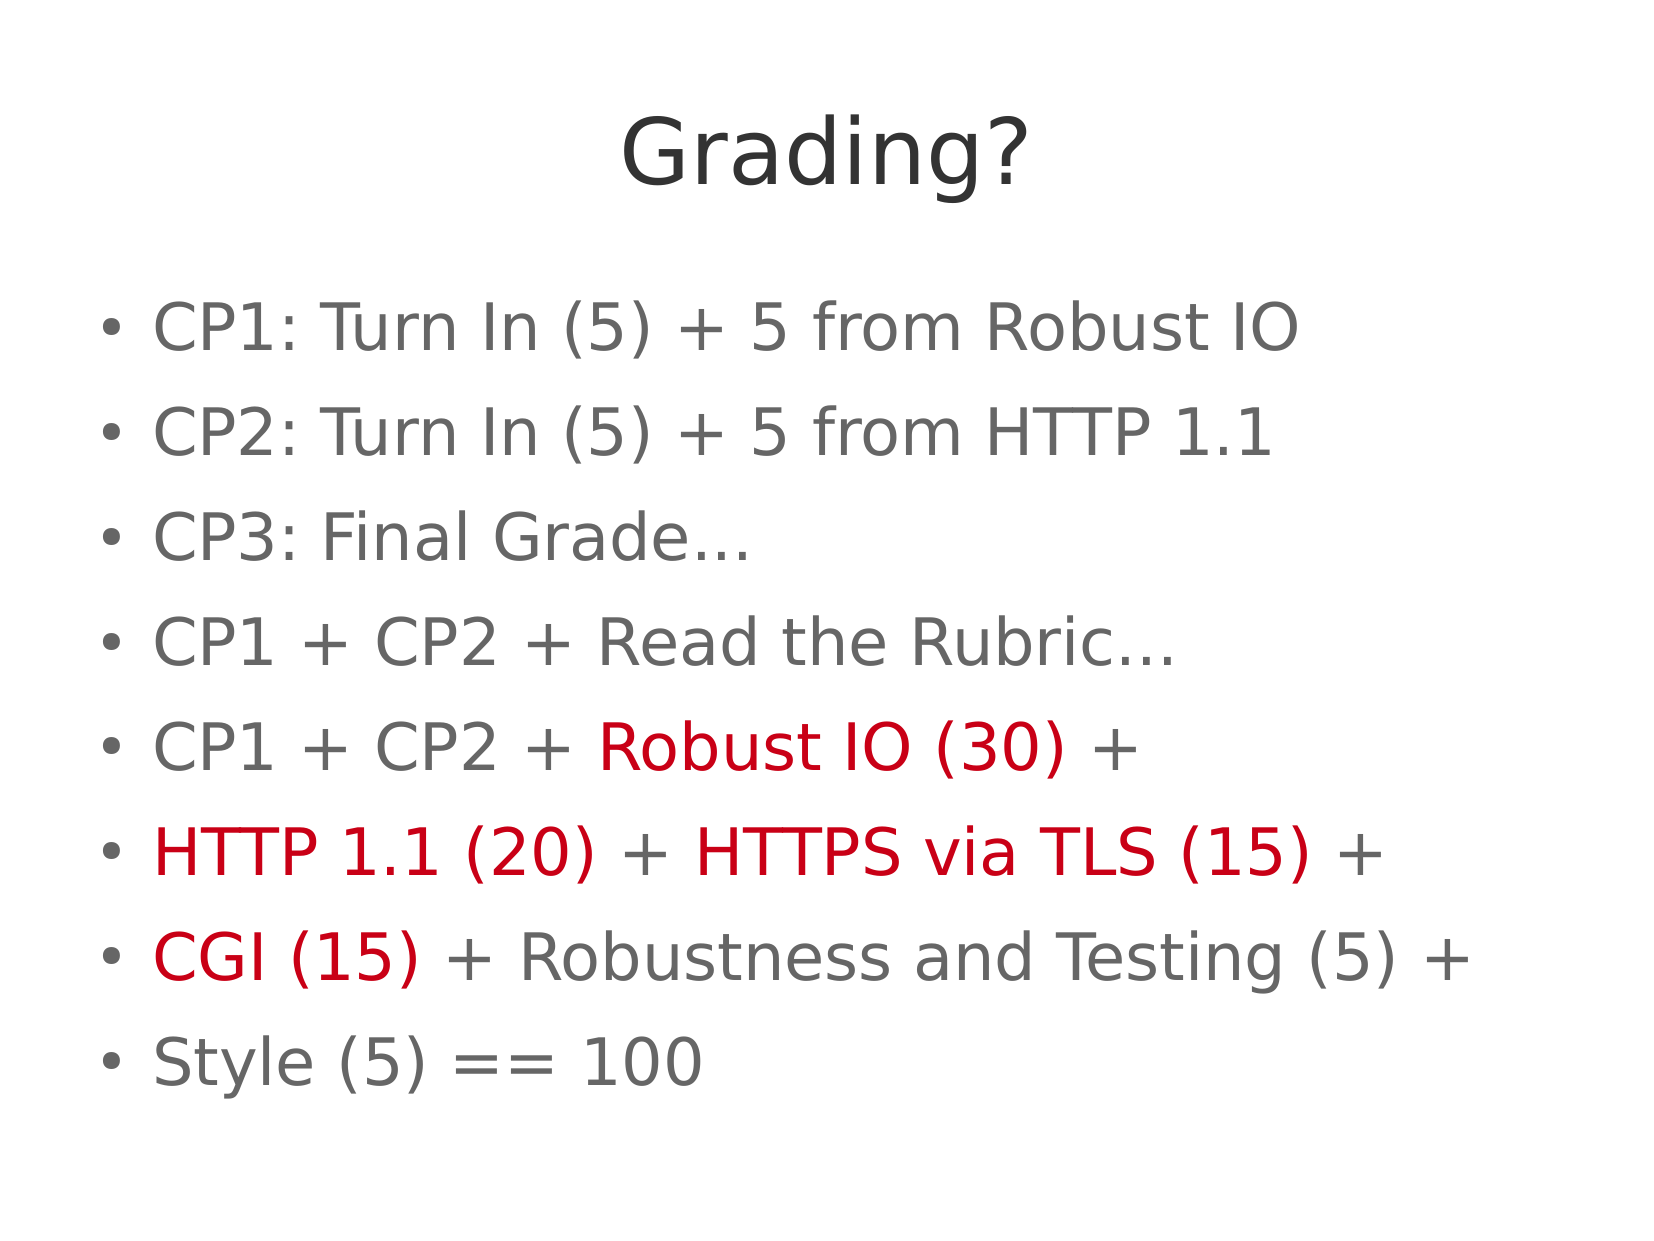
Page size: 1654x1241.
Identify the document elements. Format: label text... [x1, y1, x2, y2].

title Grading? [82, 49, 1571, 257]
list CP1: Turn In (5) + 5 from Robust IO CP2: Turn In (5) + 5 from HTTP 1.1 CP3: Final Grade... CP1 + CP2 + Read the Rubric... CP1 + CP2 + Robust IO (30) + HTTP 1.1 (20) + HTTPS via TLS (15) + CGI (15) + Robustness and Testing (5) + Style (5) == 100 [82, 290, 1571, 1109]
